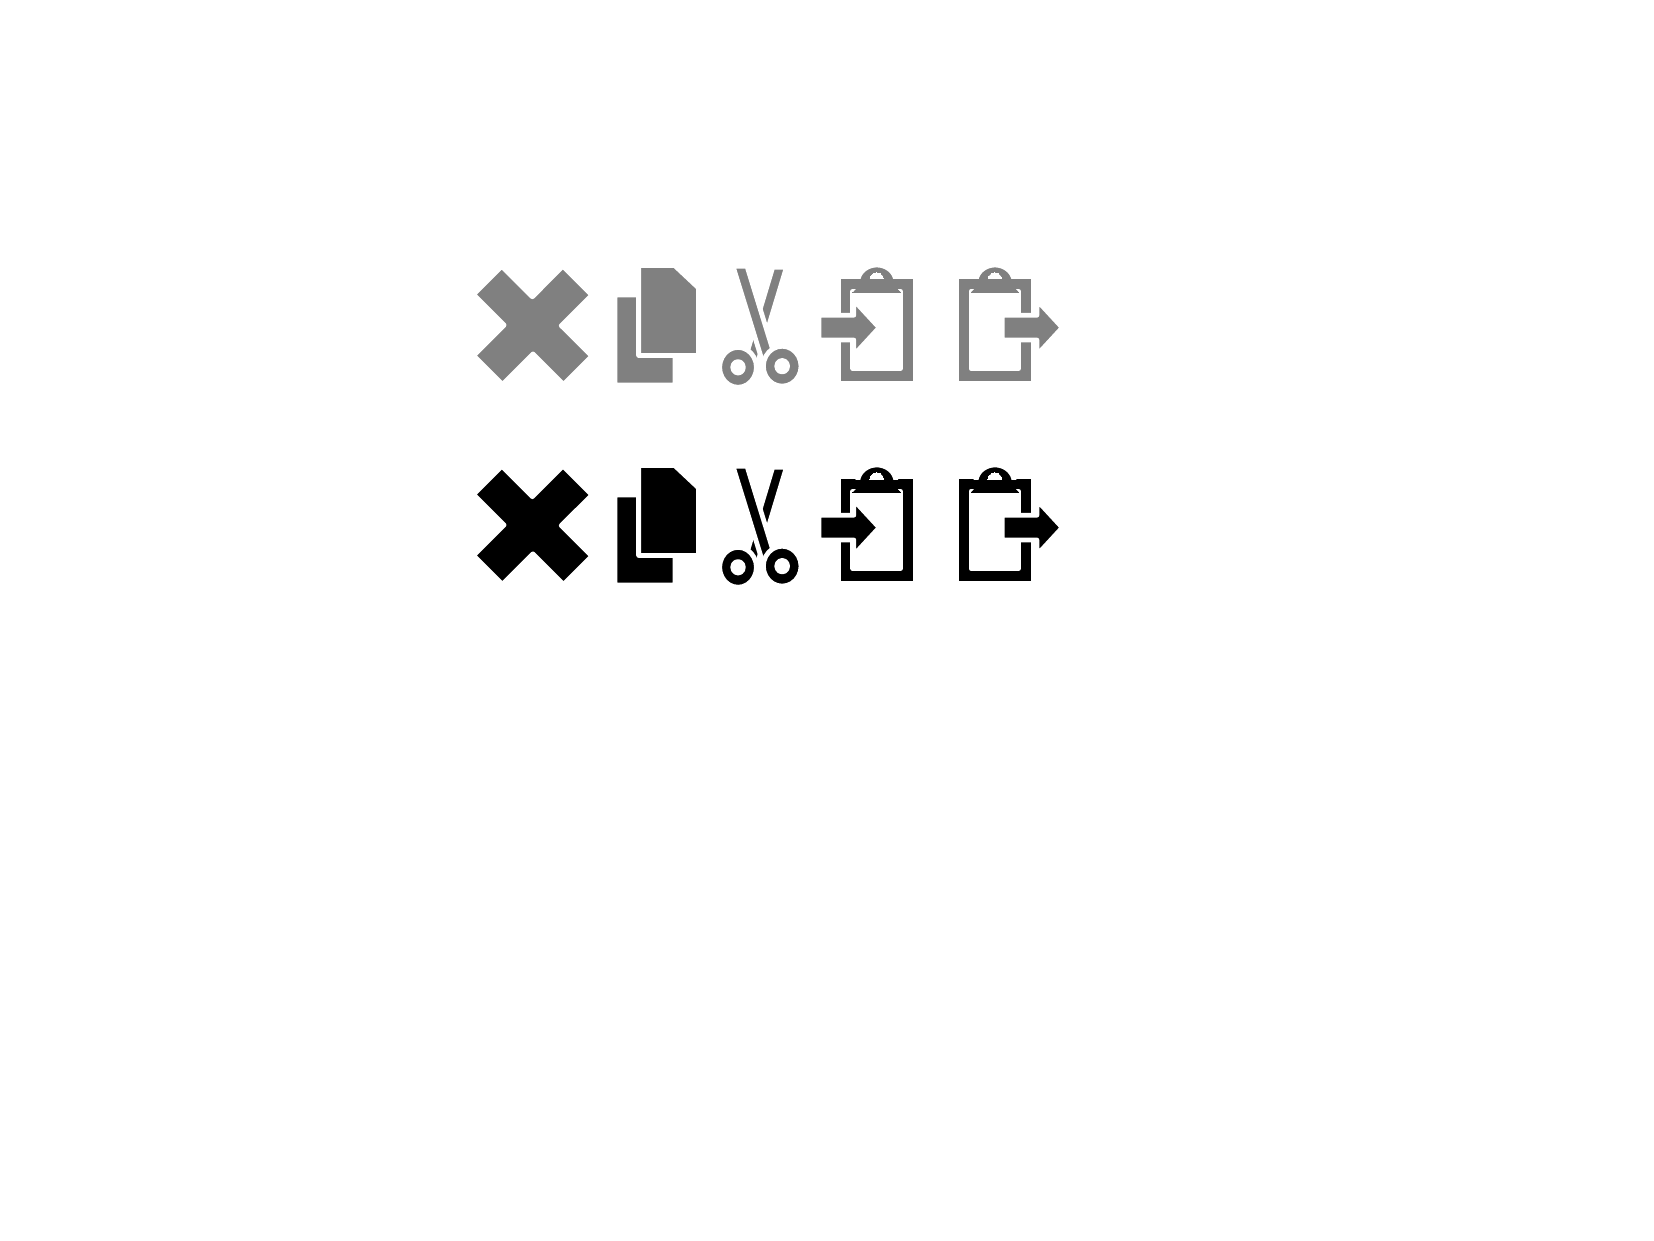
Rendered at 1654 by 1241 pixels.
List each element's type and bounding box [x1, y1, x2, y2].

text_box [473, 466, 592, 585]
text_box [615, 265, 699, 386]
text_box [615, 465, 699, 586]
text_box [956, 465, 1063, 584]
text_box [719, 466, 802, 588]
text_box [956, 265, 1063, 384]
text_box [473, 266, 592, 385]
text_box [819, 265, 916, 384]
text_box [719, 266, 802, 388]
text_box [819, 465, 916, 584]
